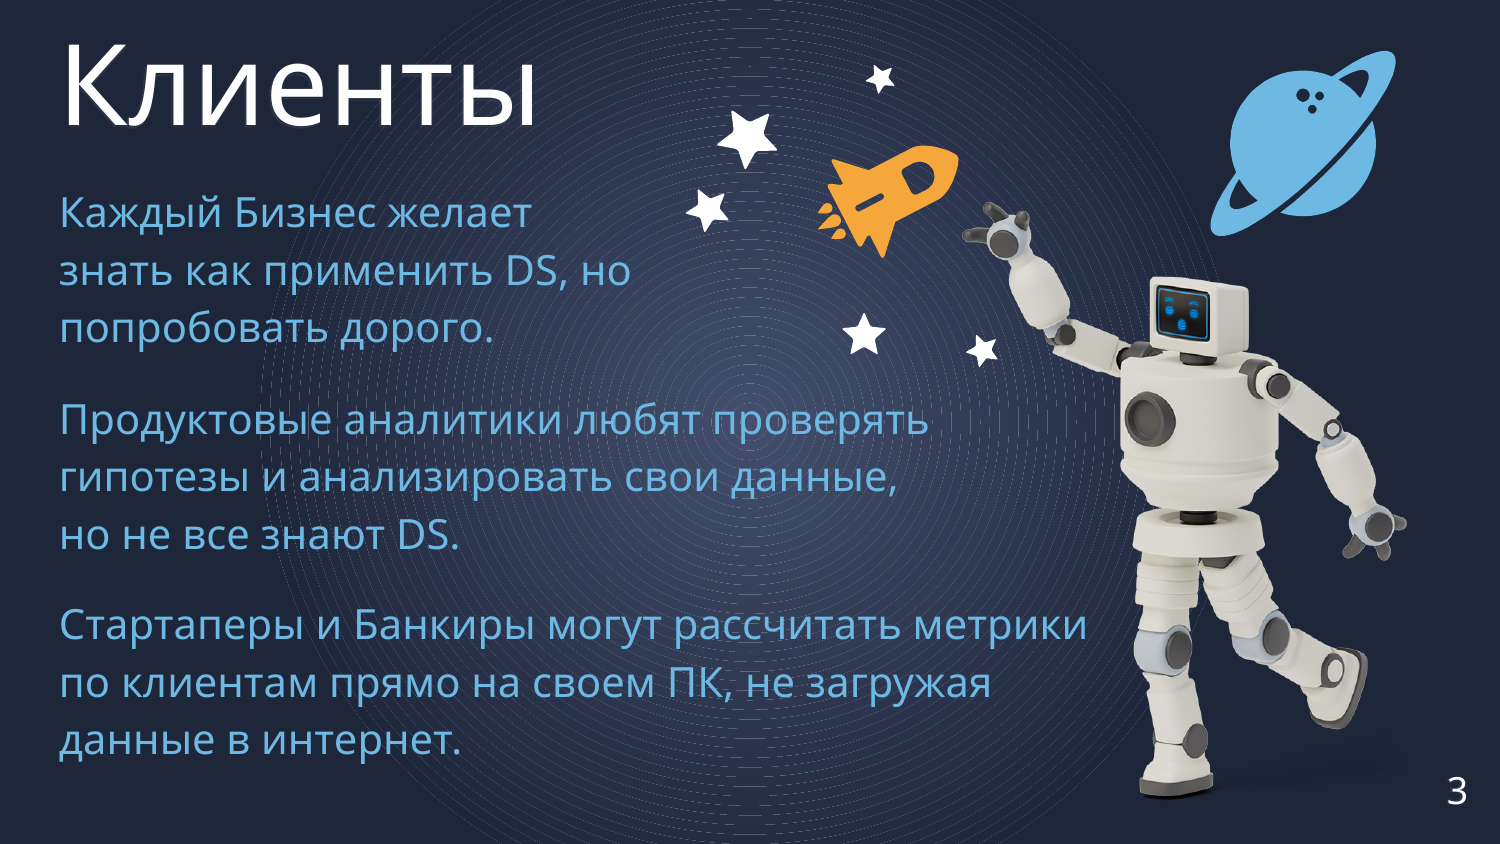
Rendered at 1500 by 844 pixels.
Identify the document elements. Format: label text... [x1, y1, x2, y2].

text_box Каждый Бизнес желает знать как применить DS, но попробовать дорого. [58, 178, 650, 355]
text_box [1293, 120, 1376, 202]
text_box [831, 228, 846, 239]
text_box [1217, 50, 1396, 202]
picture [962, 202, 1407, 802]
text_box Клиенты [58, 32, 650, 148]
text_box [827, 145, 959, 258]
text_box Продуктовые аналитики любят проверять гипотезы и анализировать свои данные, но не все знают DS. [58, 384, 945, 561]
text_box [717, 110, 777, 170]
text_box [817, 214, 841, 230]
text_box [865, 65, 895, 94]
text_box [842, 313, 886, 354]
text_box [685, 189, 729, 232]
text_box Стартаперы и Банкиры могут рассчитать метрики по клиентам прямо на своем ПК, не загружая данные в интернет. [58, 590, 1093, 708]
text_box [817, 202, 833, 214]
text_box <номер> [1378, 761, 1469, 814]
